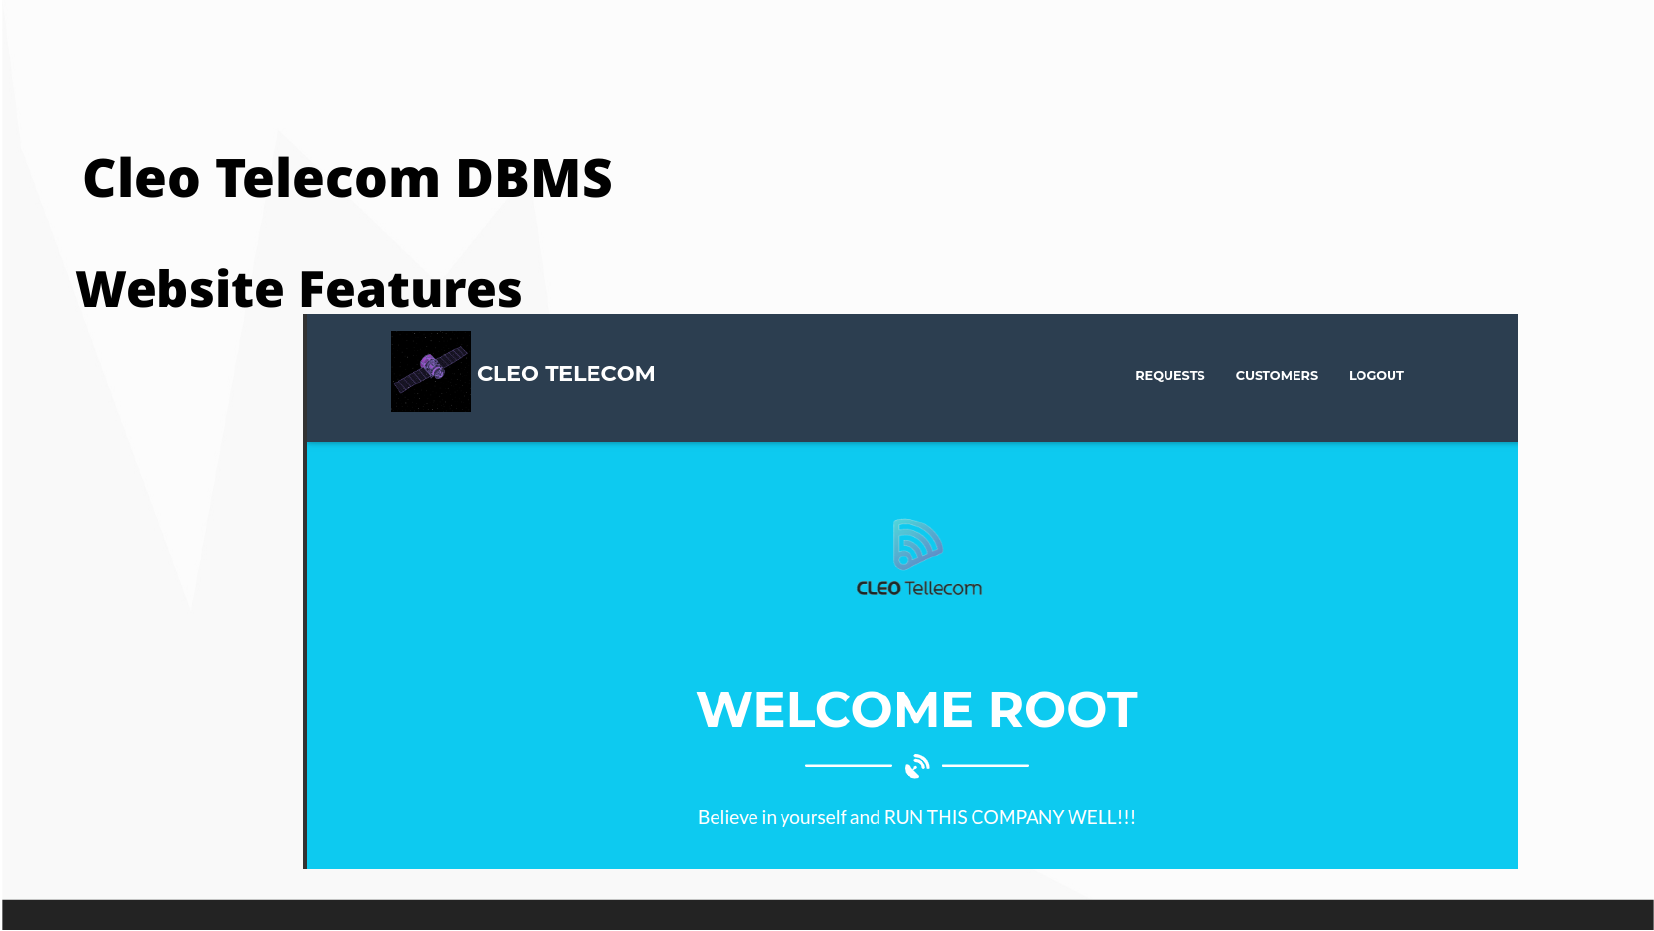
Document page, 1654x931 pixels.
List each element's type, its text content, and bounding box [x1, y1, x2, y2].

subtitle Website Features [75, 254, 1516, 662]
picture [2, 0, 1654, 931]
title Cleo Telecom DBMS [82, 99, 1571, 255]
